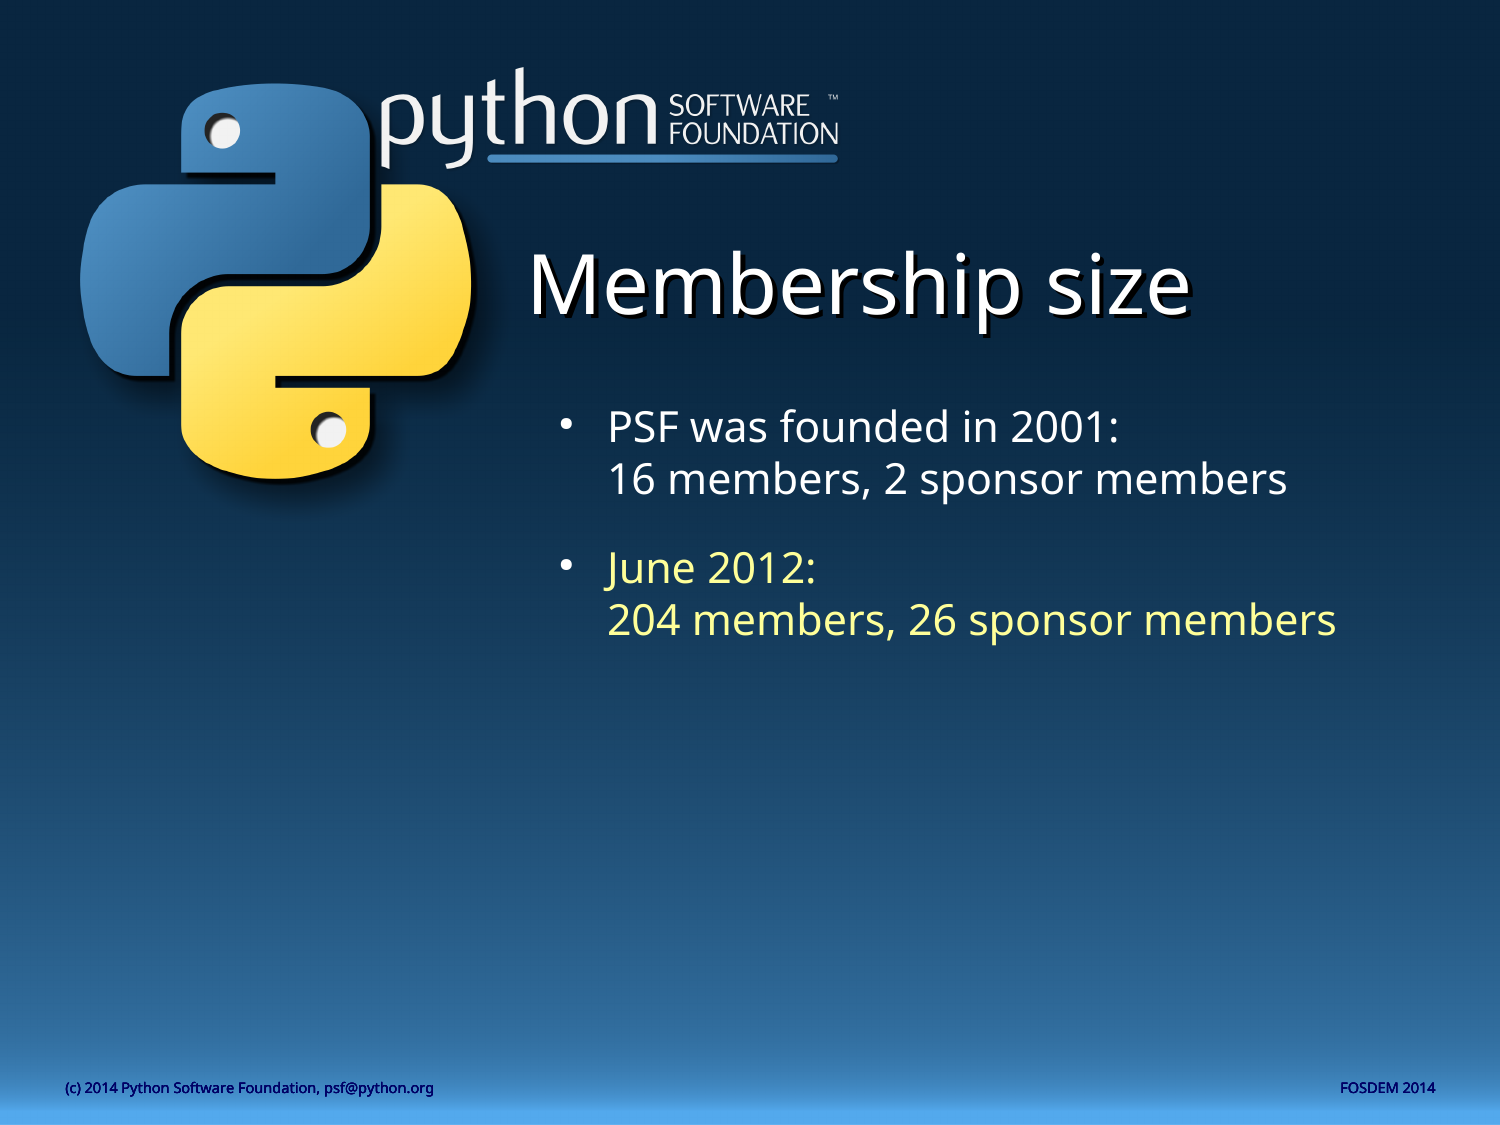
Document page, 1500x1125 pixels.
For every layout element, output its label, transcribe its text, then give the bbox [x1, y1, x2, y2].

text_box (c) 2014 Python Software Foundation, psf@python.org FOSDEM 2014 [65, 1078, 1436, 1099]
list PSF was founded in 2001: 16 members, 2 sponsor members June 2012: 204 members, 26 sponsor members [544, 392, 1388, 1006]
title Membership size [512, 185, 1388, 377]
picture [0, 0, 1500, 1125]
